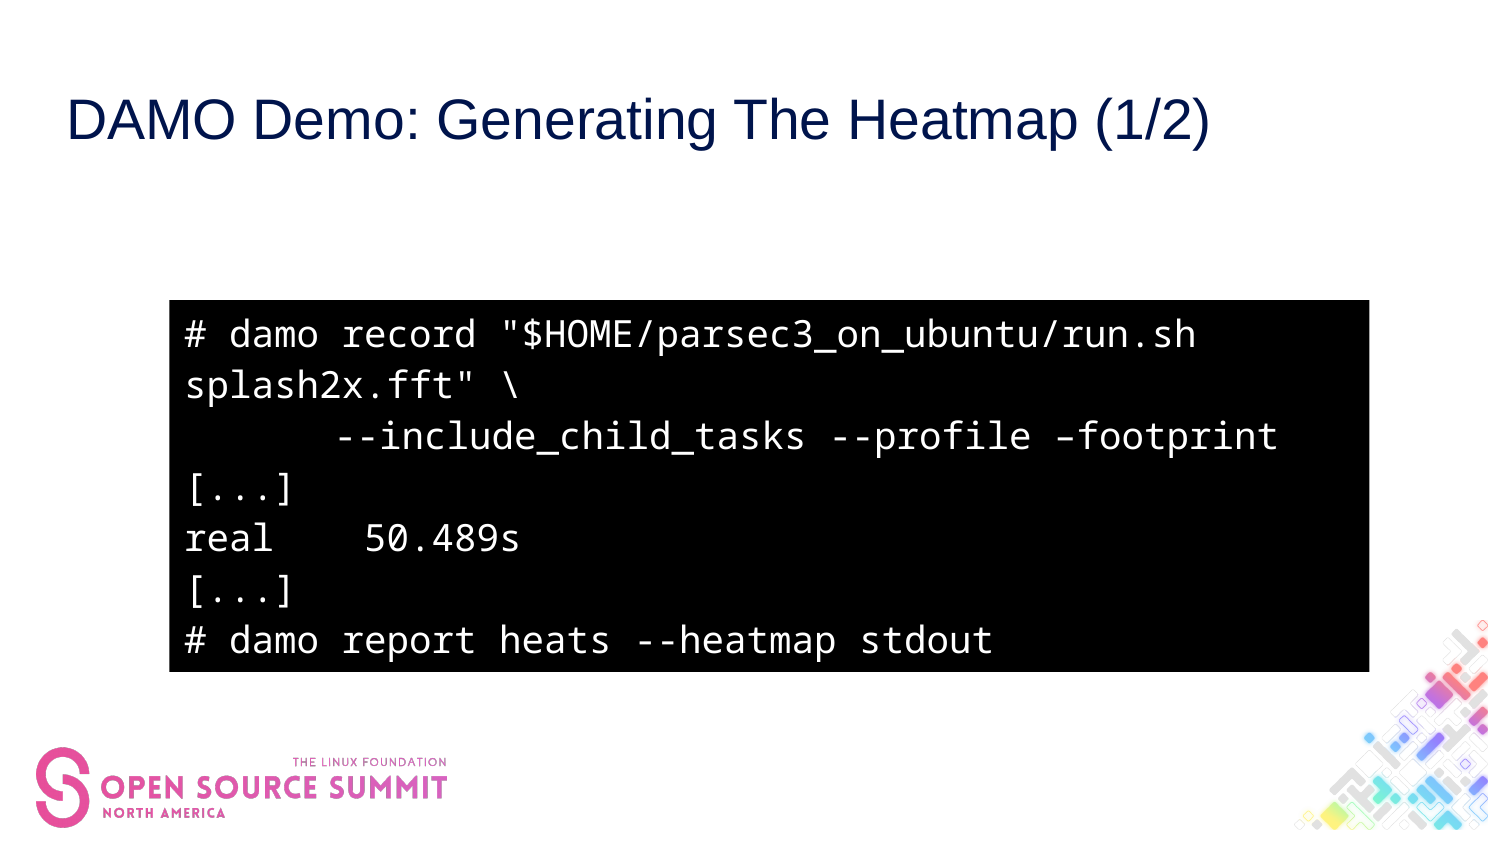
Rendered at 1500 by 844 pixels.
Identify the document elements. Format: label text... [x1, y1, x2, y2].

picture [36, 747, 447, 828]
title DAMO Demo: Generating The Heatmap (1/2) [51, 72, 1449, 167]
text_box # damo record "$HOME/parsec3_on_ubuntu/run.sh splash2x.fft" \ --include_child_tasks --profile –footprint [...] real 50.489s [...] # damo report heats --heatmap stdout [169, 300, 1370, 542]
picture [1294, 620, 1488, 830]
